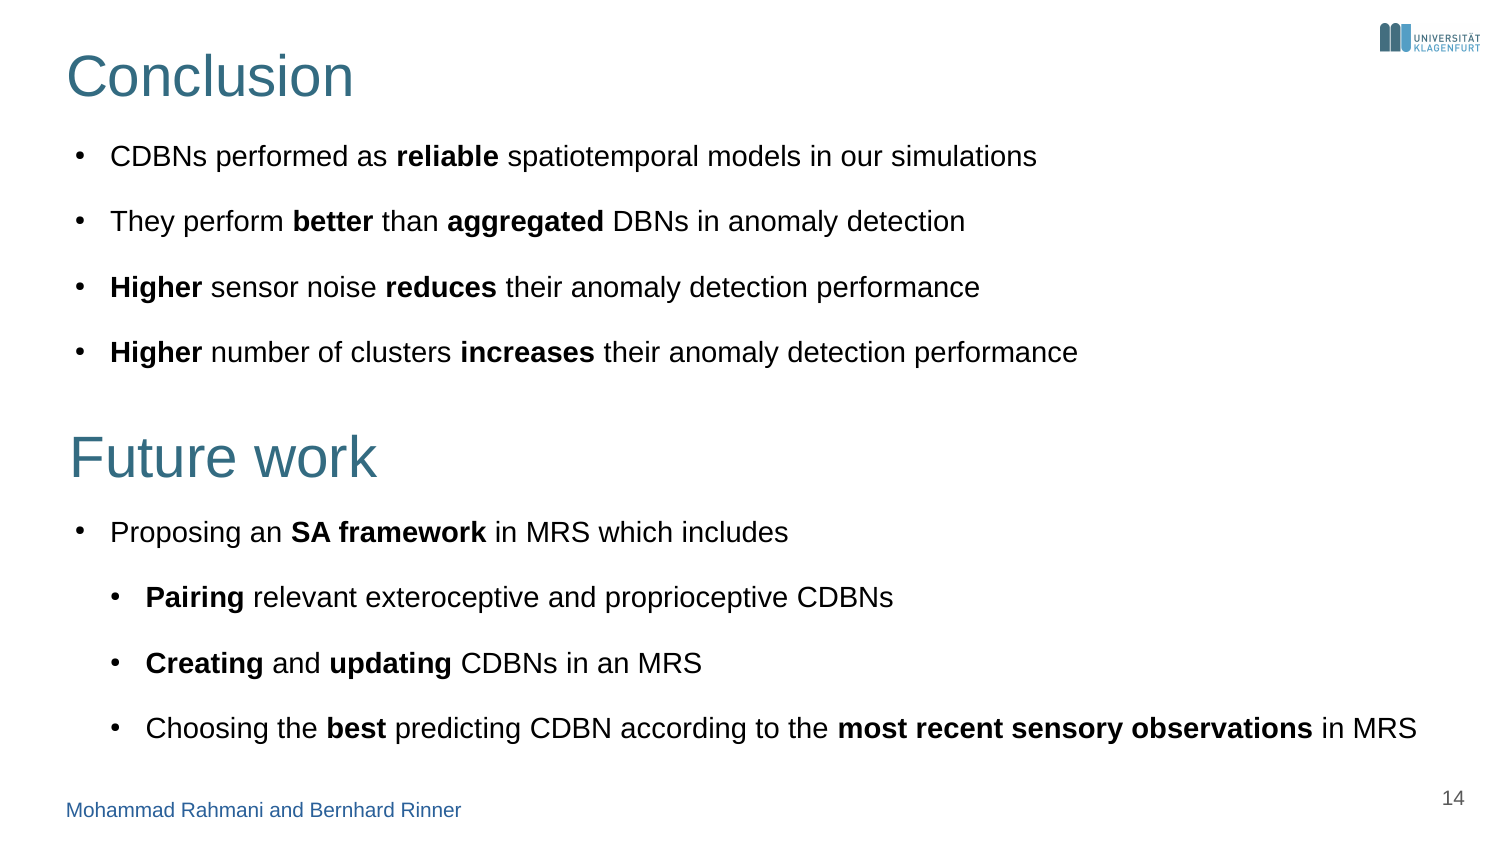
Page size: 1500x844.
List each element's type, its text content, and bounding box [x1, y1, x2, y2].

text_box Proposing an SA framework in MRS which includes Pairing relevant exteroceptive and proprioceptive CDBNs Creating and updating CDBNs in an MRS Choosing the best predicting CDBN according to the most recent sensory observations in MRS [60, 475, 1441, 786]
text_box <number> [1389, 764, 1480, 830]
picture [1449, 23, 1480, 52]
text_box Future work [55, 417, 556, 498]
text_box CDBNs performed as reliable spatiotemporal models in our simulations They perform better than aggregated DBNs in anomaly detection Higher sensor noise reduces their anomaly detection performance Higher number of clusters increases their anomaly detection performance [60, 132, 1201, 410]
title Conclusion [51, 23, 1449, 118]
